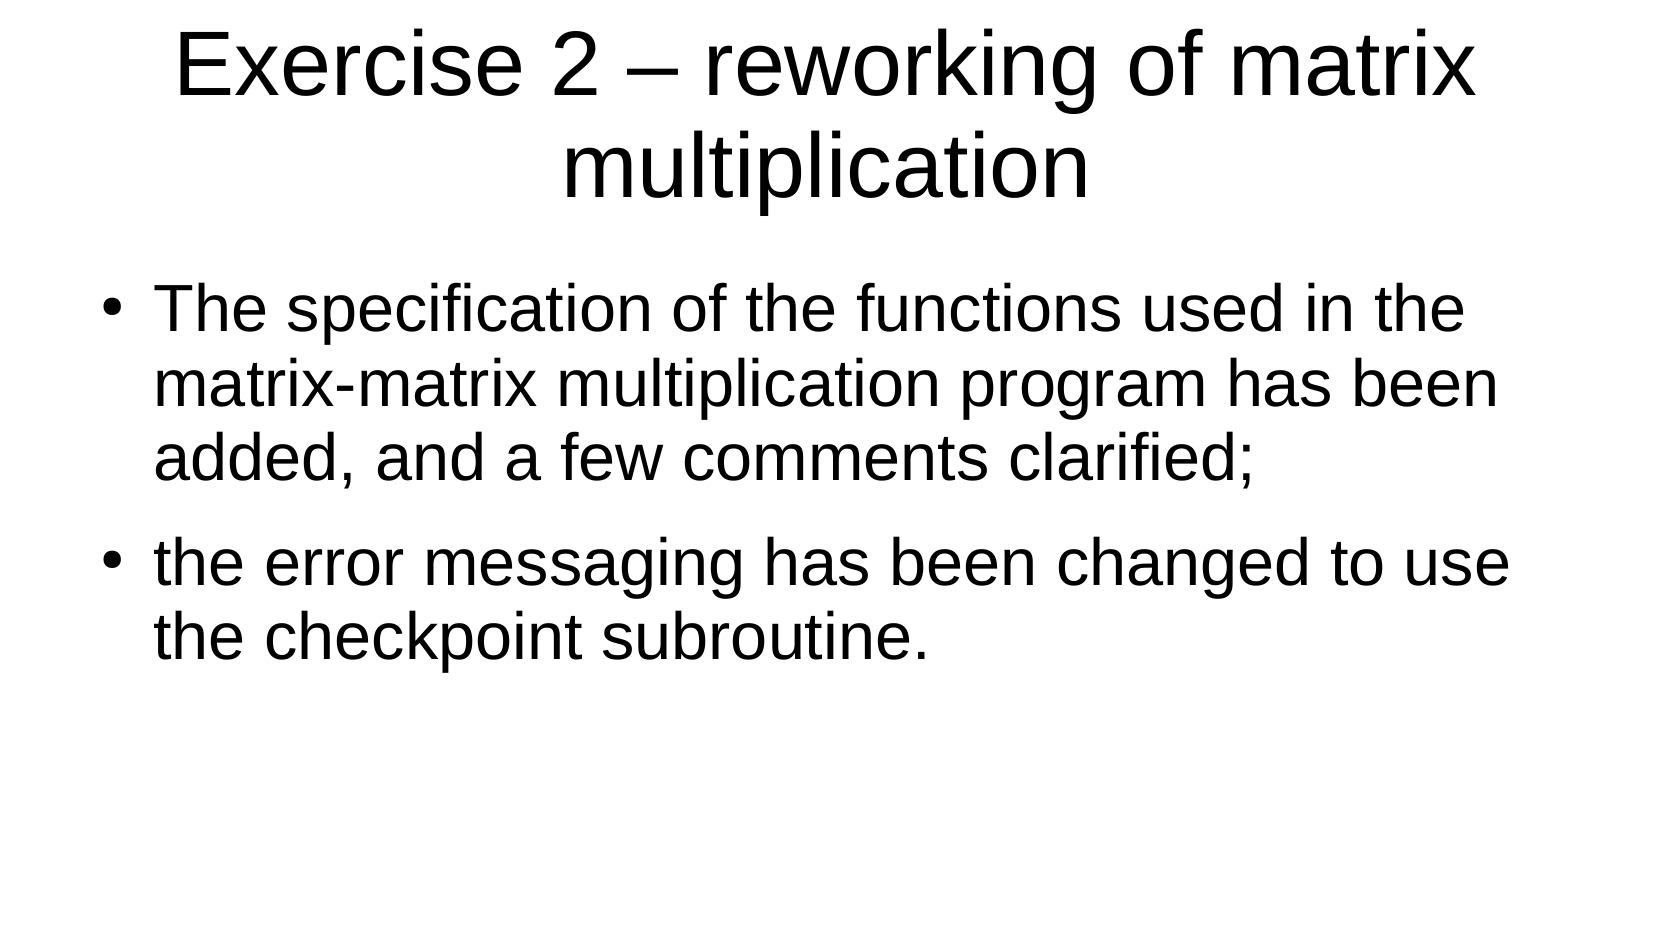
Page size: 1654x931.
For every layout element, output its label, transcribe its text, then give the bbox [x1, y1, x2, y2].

title Exercise 2 – reworking of matrix multiplication [82, 12, 1571, 218]
list The specification of the functions used in the matrix-matrix multiplication program has been added, and a few comments clarified; the error messaging has been changed to use the checkpoint subroutine. [82, 270, 1571, 811]
